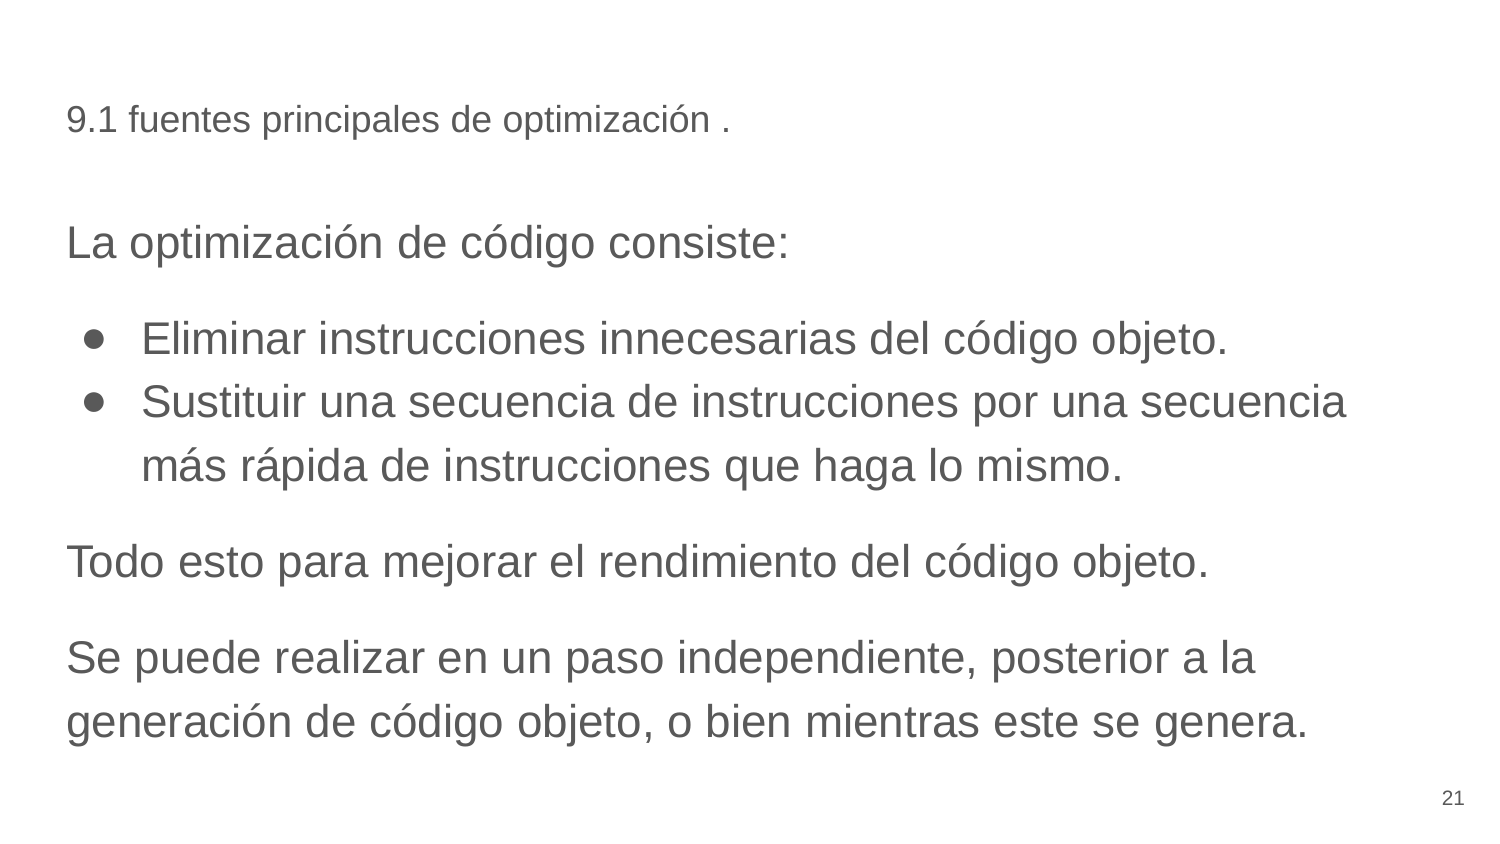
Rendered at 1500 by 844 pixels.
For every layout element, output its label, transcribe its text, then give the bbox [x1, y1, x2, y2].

list La optimización de código consiste: Eliminar instrucciones innecesarias del código objeto. Sustituir una secuencia de instrucciones por una secuencia más rápida de instrucciones que haga lo mismo. Todo esto para mejorar el rendimiento del código objeto. Se puede realizar en un paso independiente, posterior a la generación de código objeto, o bien mientras este se genera. [51, 189, 1449, 750]
slide_number <number> [1389, 764, 1480, 830]
title 9.1 fuentes principales de optimización . [51, 72, 1449, 167]
